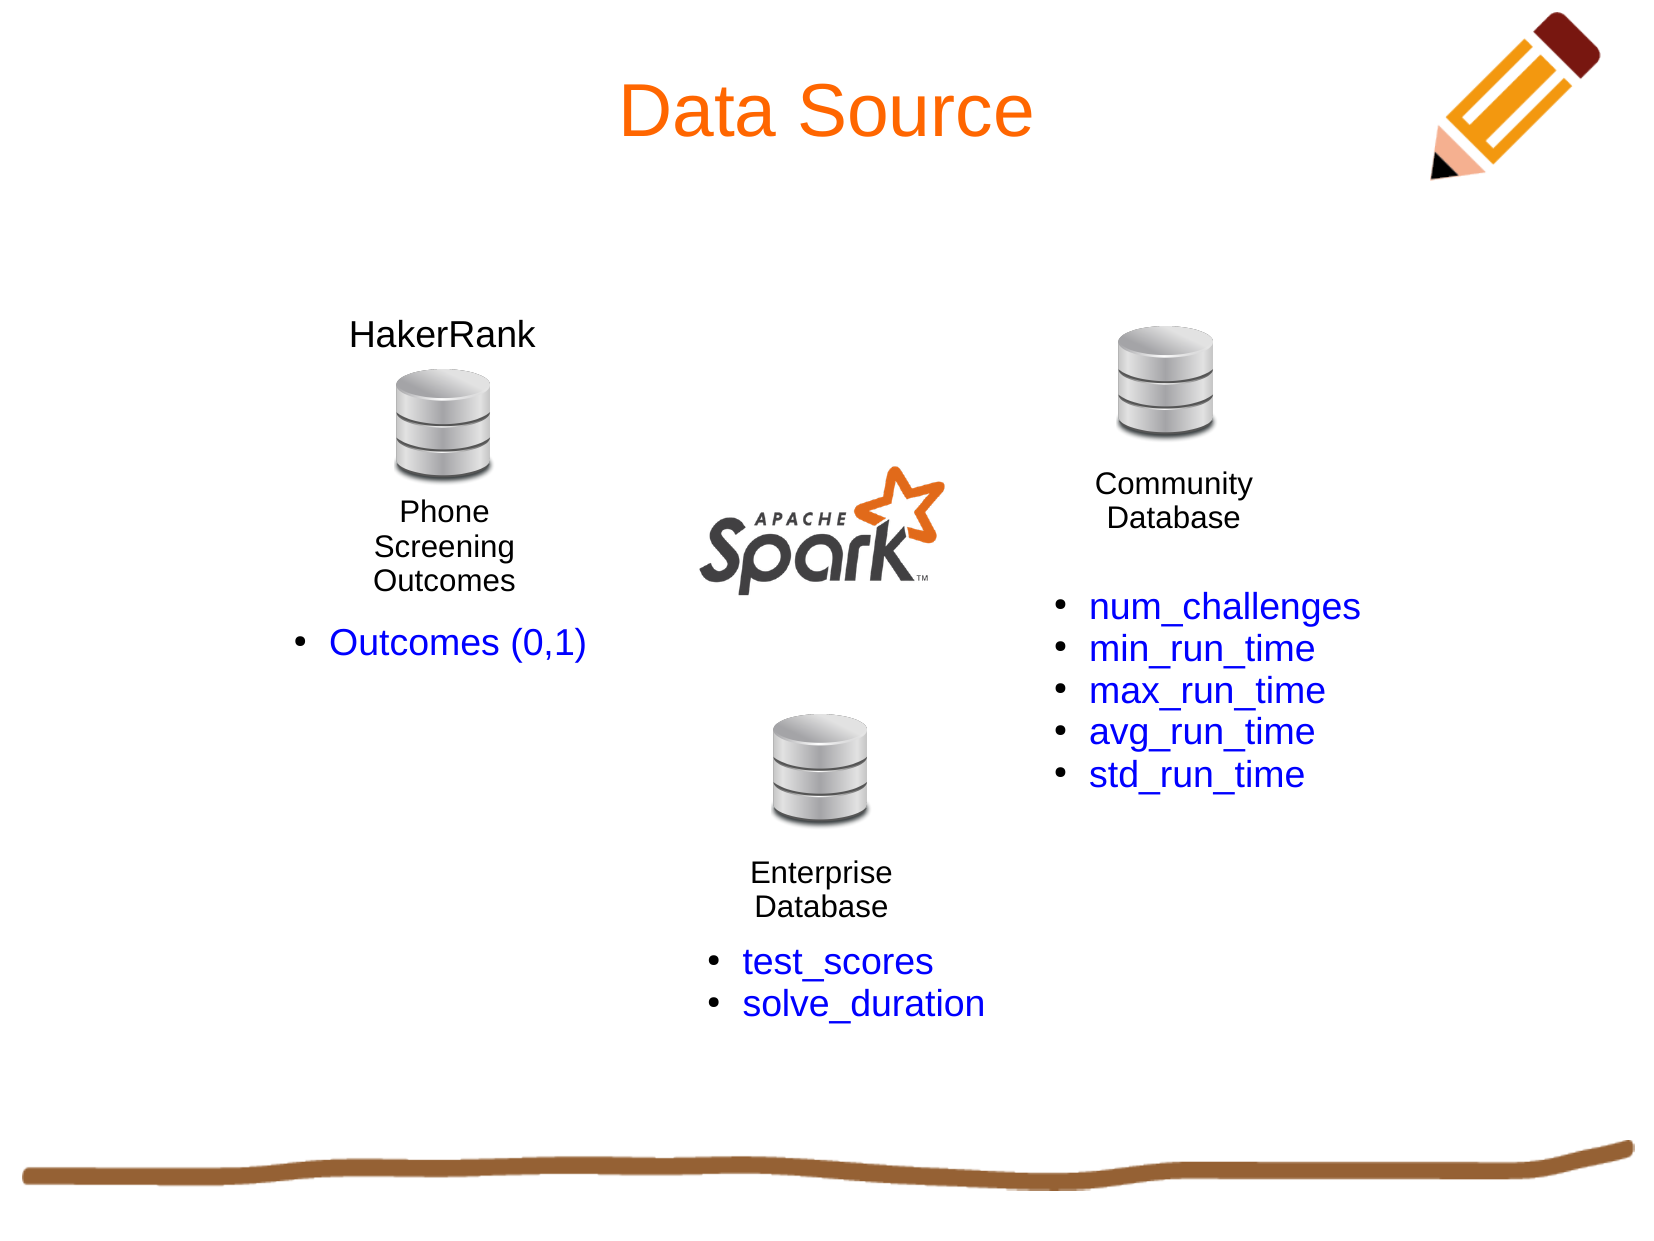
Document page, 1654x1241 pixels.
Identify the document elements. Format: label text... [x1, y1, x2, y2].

text_box Outcomes (0,1) [278, 614, 617, 698]
picture [767, 714, 873, 831]
text_box Enterprise Database [735, 847, 947, 932]
text_box num_challenges min_run_time max_run_time avg_run_time std_run_time [1038, 577, 1377, 801]
text_box Community Database [1079, 458, 1292, 543]
text_box Phone Screening Outcomes [358, 486, 570, 606]
title Data Source [82, 49, 1571, 172]
picture [22, 1140, 1635, 1191]
picture [390, 369, 496, 486]
text_box HakerRank [334, 306, 551, 363]
picture [1112, 326, 1219, 444]
picture [698, 465, 945, 597]
picture [1430, 12, 1601, 181]
text_box test_scores solve_duration [692, 933, 1030, 1044]
